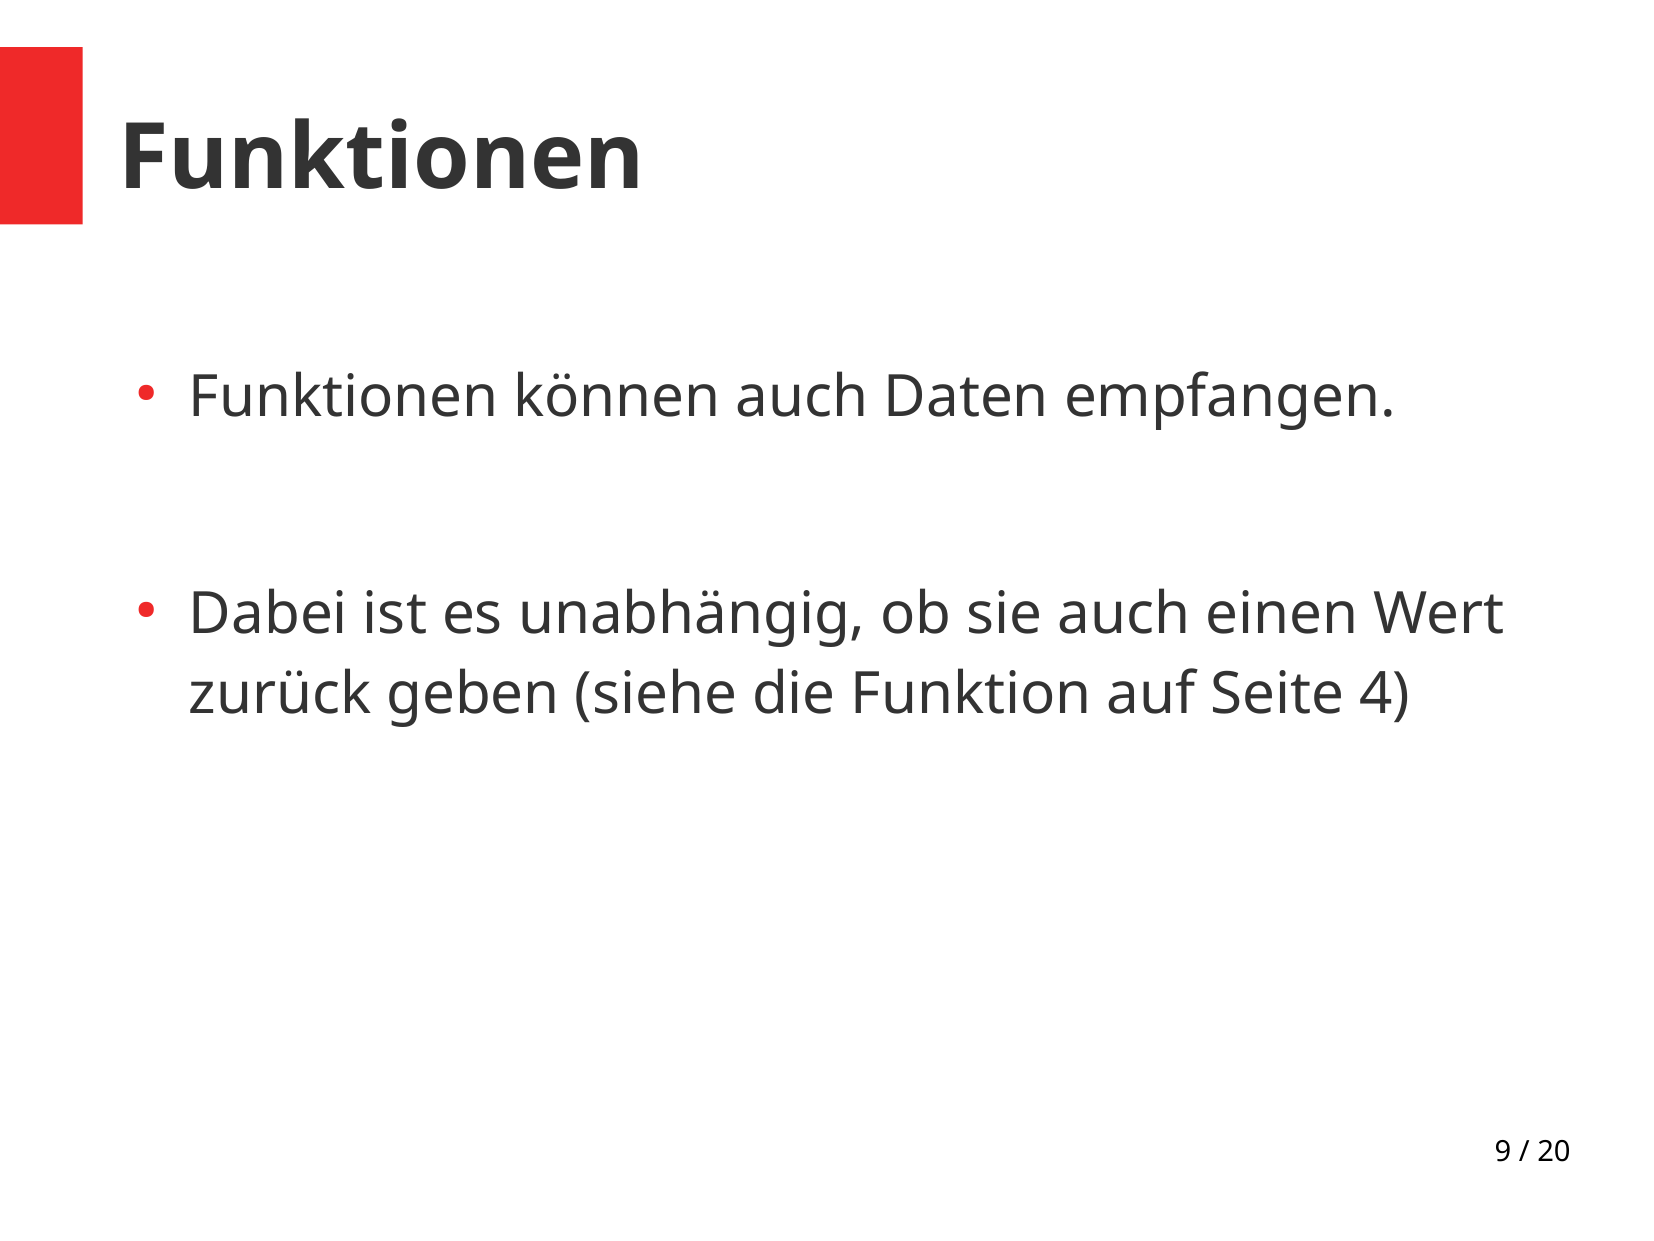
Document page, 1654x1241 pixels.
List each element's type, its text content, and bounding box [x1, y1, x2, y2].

list Funktionen können auch Daten empfangen. Dabei ist es unabhängig, ob sie auch einen Wert zurück geben (siehe die Funktion auf Seite 4) [118, 354, 1536, 1074]
title Funktionen [118, 49, 1571, 257]
